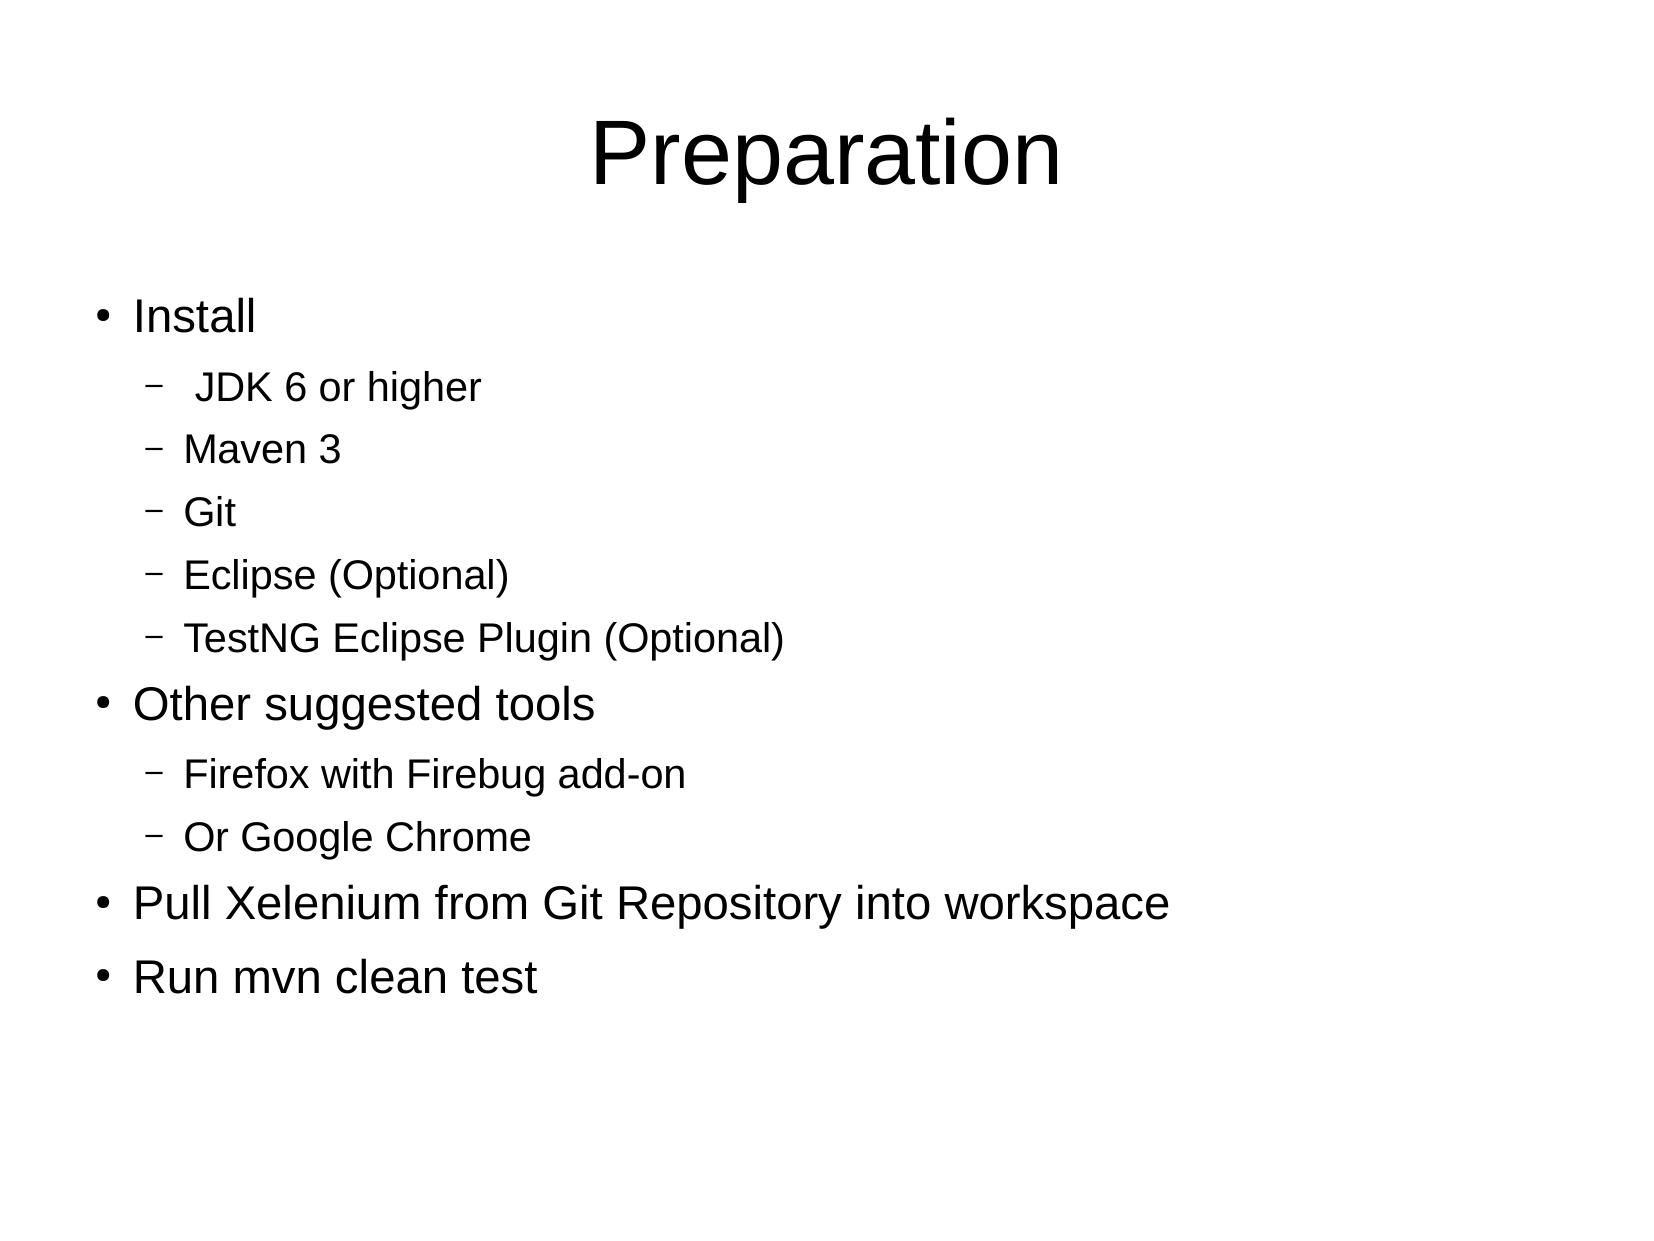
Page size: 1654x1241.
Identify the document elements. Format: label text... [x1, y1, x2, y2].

list Install JDK 6 or higher Maven 3 Git Eclipse (Optional) TestNG Eclipse Plugin (Optional) Other suggested tools Firefox with Firebug add-on Or Google Chrome Pull Xelenium from Git Repository into workspace Run mvn clean test [82, 290, 1538, 1010]
title Preparation [82, 49, 1571, 257]
